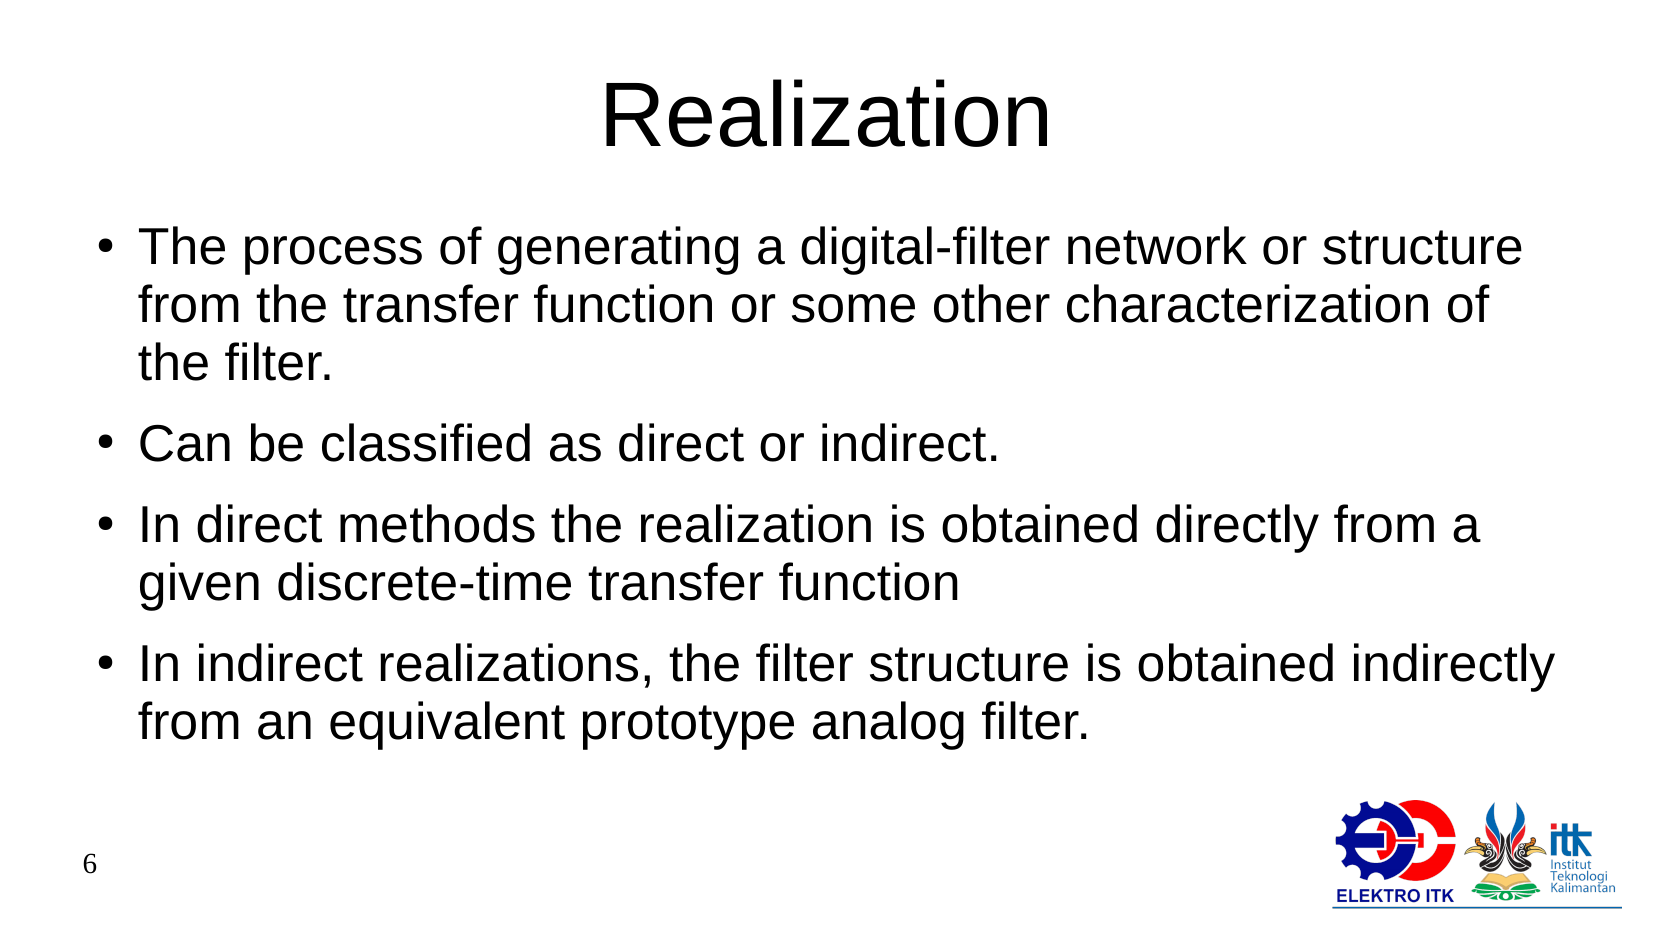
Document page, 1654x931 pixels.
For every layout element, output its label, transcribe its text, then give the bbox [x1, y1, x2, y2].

title Realization [82, 37, 1571, 193]
list The process of generating a digital-ﬁlter network or structure from the transfer function or some other characterization of the ﬁlter. Can be classiﬁed as direct or indirect. In direct methods the realization is obtained directly from a given discrete-time transfer function In indirect realizations, the ﬁlter structure is obtained indirectly from an equivalent prototype analog ﬁlter. [82, 217, 1571, 758]
picture [1332, 800, 1622, 918]
